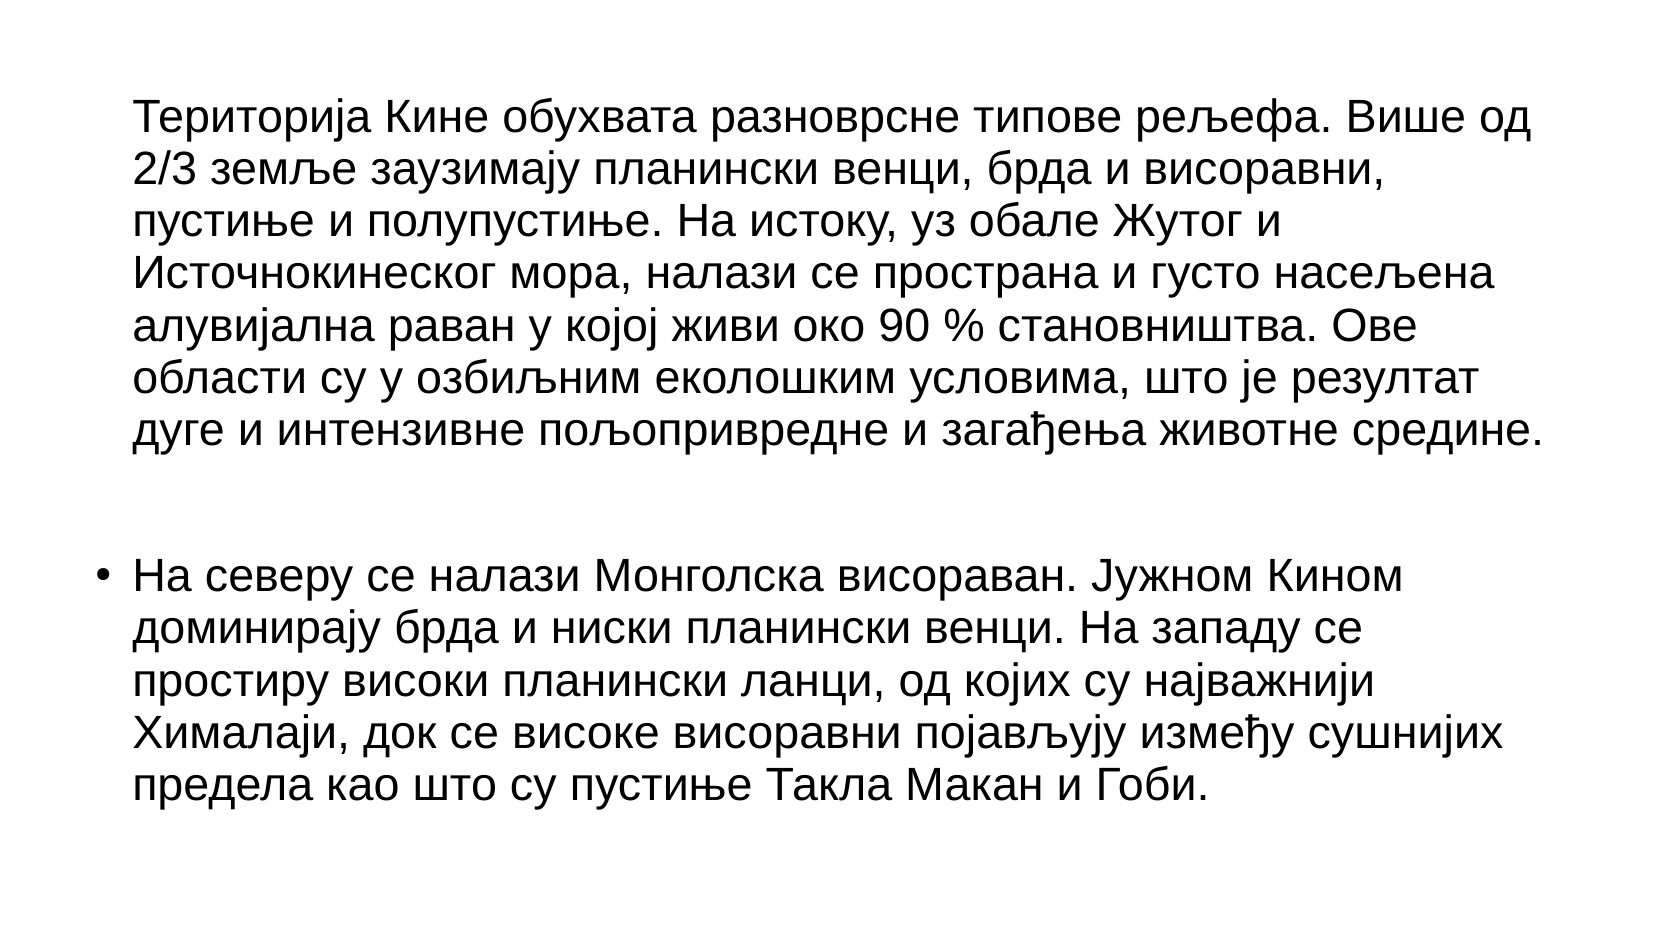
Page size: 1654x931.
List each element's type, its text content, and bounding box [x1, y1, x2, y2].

list Територија Кине обухвата разноврсне типове рељефа. Више од 2/3 земље заузимају планински венци, брда и висоравни, пустиње и полупустиње. На истоку, уз обале Жутог и Источнокинеског мора, налази се пространа и густо насељена алувијална раван у којој живи око 90 % становништва. Ове области су у озбиљним еколошким условима, што је резултат дуге и интензивне пољопривредне и загађења животне средине. На северу се налази Монголска висораван. Јужном Кином доминирају брда и ниски планински венци. На западу се простиру високи планински ланци, од којих су најважнији Хималаји, док се високе висоравни појављују између сушнијих предела као што су пустиње Такла Макан и Гоби. [82, 90, 1571, 826]
